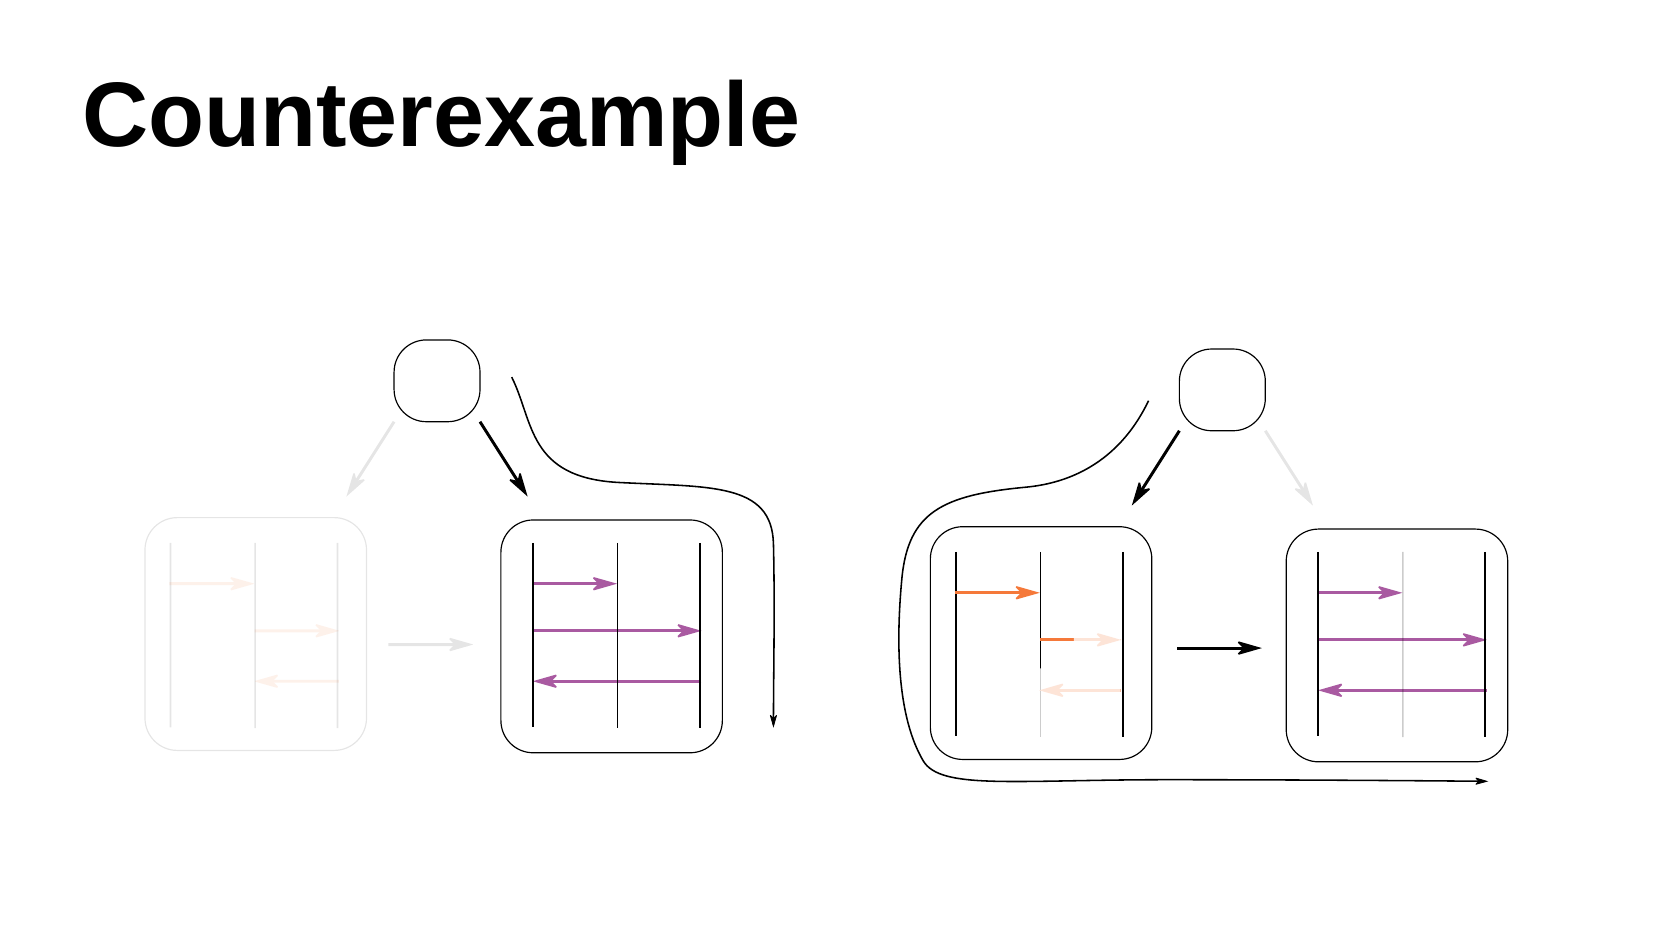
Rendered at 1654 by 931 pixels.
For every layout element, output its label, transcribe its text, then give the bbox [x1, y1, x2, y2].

picture [143, 338, 1510, 786]
title Counterexample [82, 37, 1571, 193]
